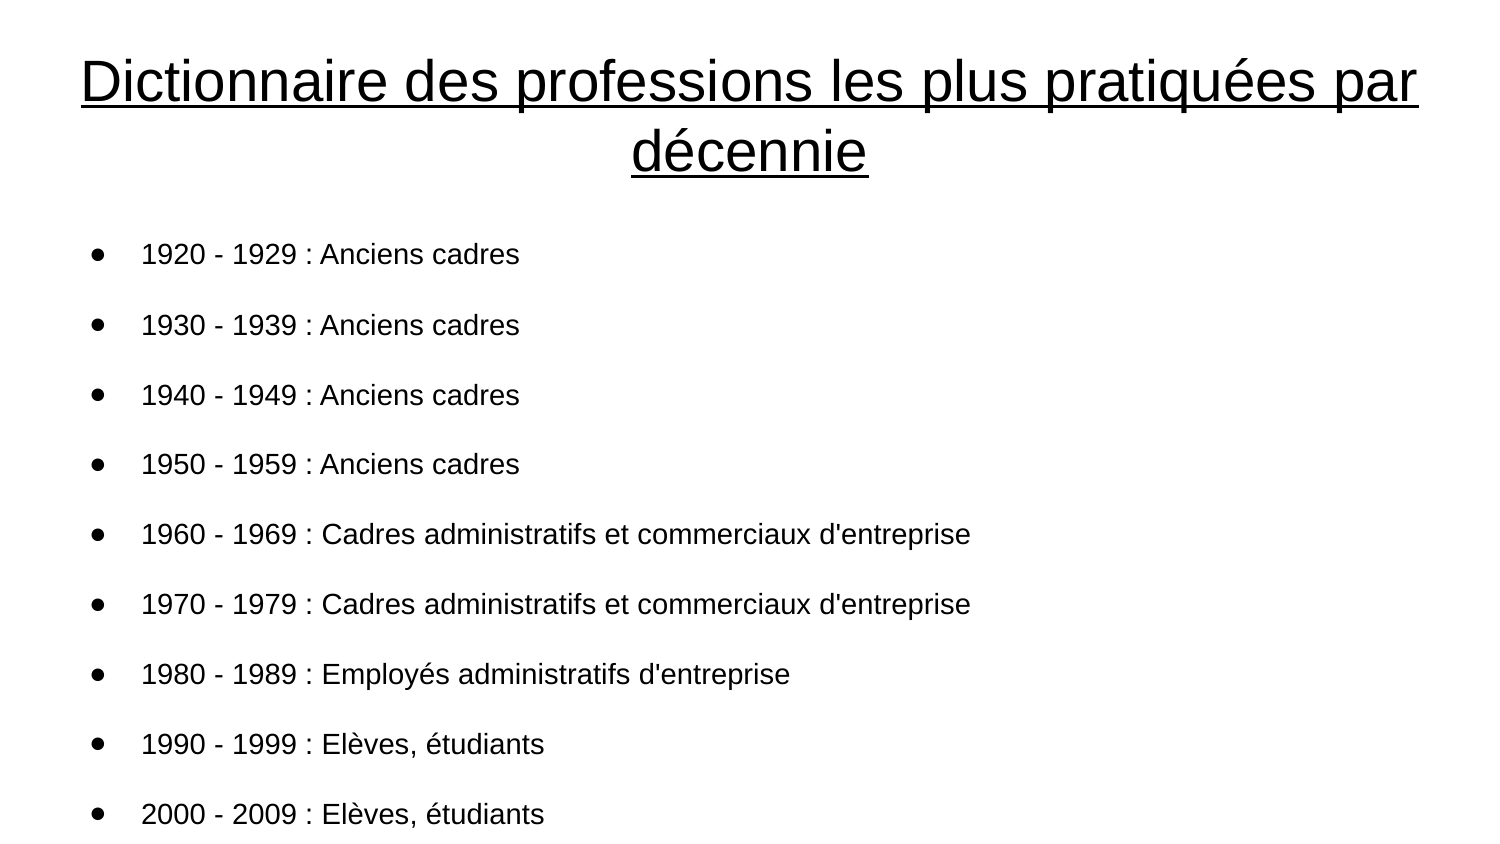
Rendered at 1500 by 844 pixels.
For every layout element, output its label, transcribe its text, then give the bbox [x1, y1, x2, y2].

list Dictionnaire des professions les plus pratiquées par décennie 1920 - 1929 : Anciens cadres 1930 - 1939 : Anciens cadres 1940 - 1949 : Anciens cadres 1950 - 1959 : Anciens cadres 1960 - 1969 : Cadres administratifs et commerciaux d'entreprise 1970 - 1979 : Cadres administratifs et commerciaux d'entreprise 1980 - 1989 : Employés administratifs d'entreprise 1990 - 1999 : Elèves, étudiants 2000 - 2009 : Elèves, étudiants [51, 28, 1449, 750]
